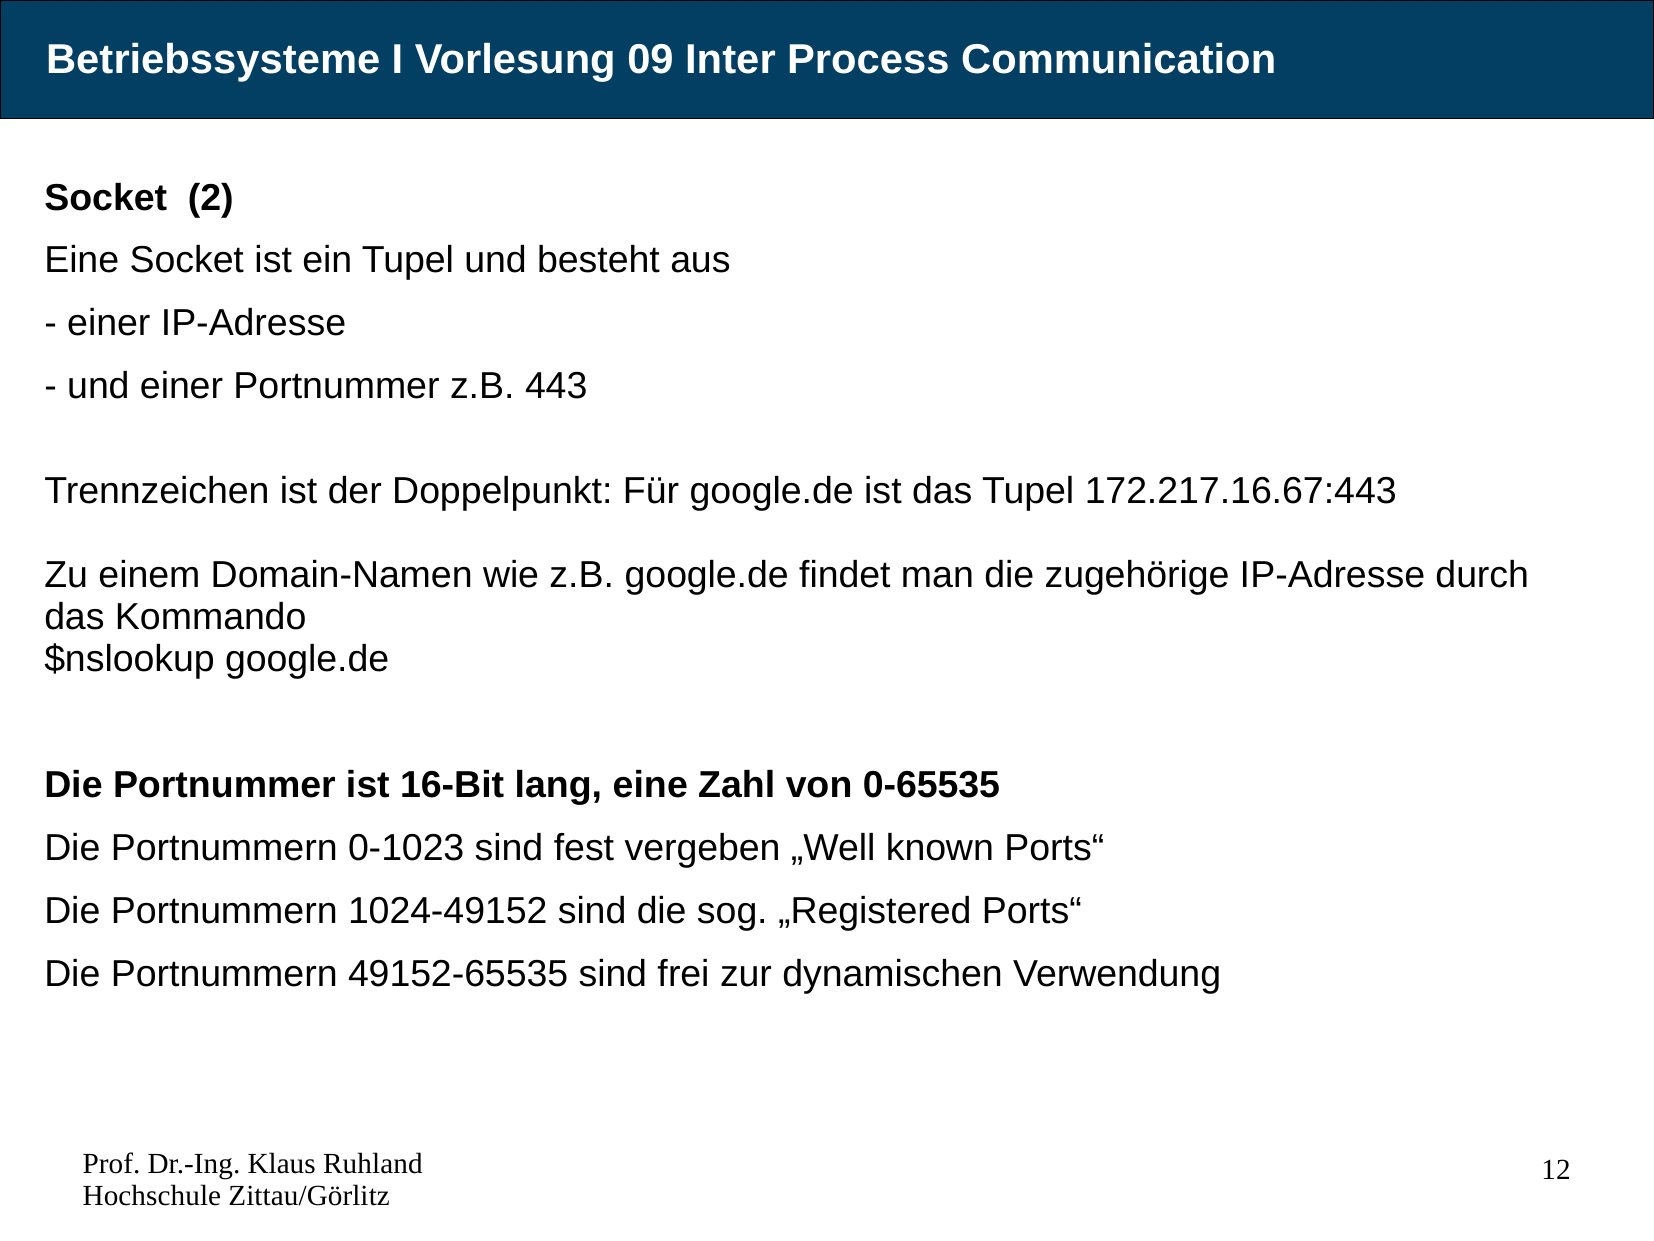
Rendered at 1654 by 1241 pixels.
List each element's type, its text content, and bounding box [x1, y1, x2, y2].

text_box Socket (2) Eine Socket ist ein Tupel und besteht aus - einer IP-Adresse - und einer Portnummer z.B. 443 Trennzeichen ist der Doppelpunkt: Für google.de ist das Tupel 172.217.16.67:443 Zu einem Domain-Namen wie z.B. google.de findet man die zugehörige IP-Adresse durch das Kommando $nslookup google.de Die Portnummer ist 16-Bit lang, eine Zahl von 0-65535 Die Portnummern 0-1023 sind fest vergeben „Well known Ports“ Die Portnummern 1024-49152 sind die sog. „Registered Ports“ Die Portnummern 49152-65535 sind frei zur dynamischen Verwendung [29, 147, 1565, 1191]
